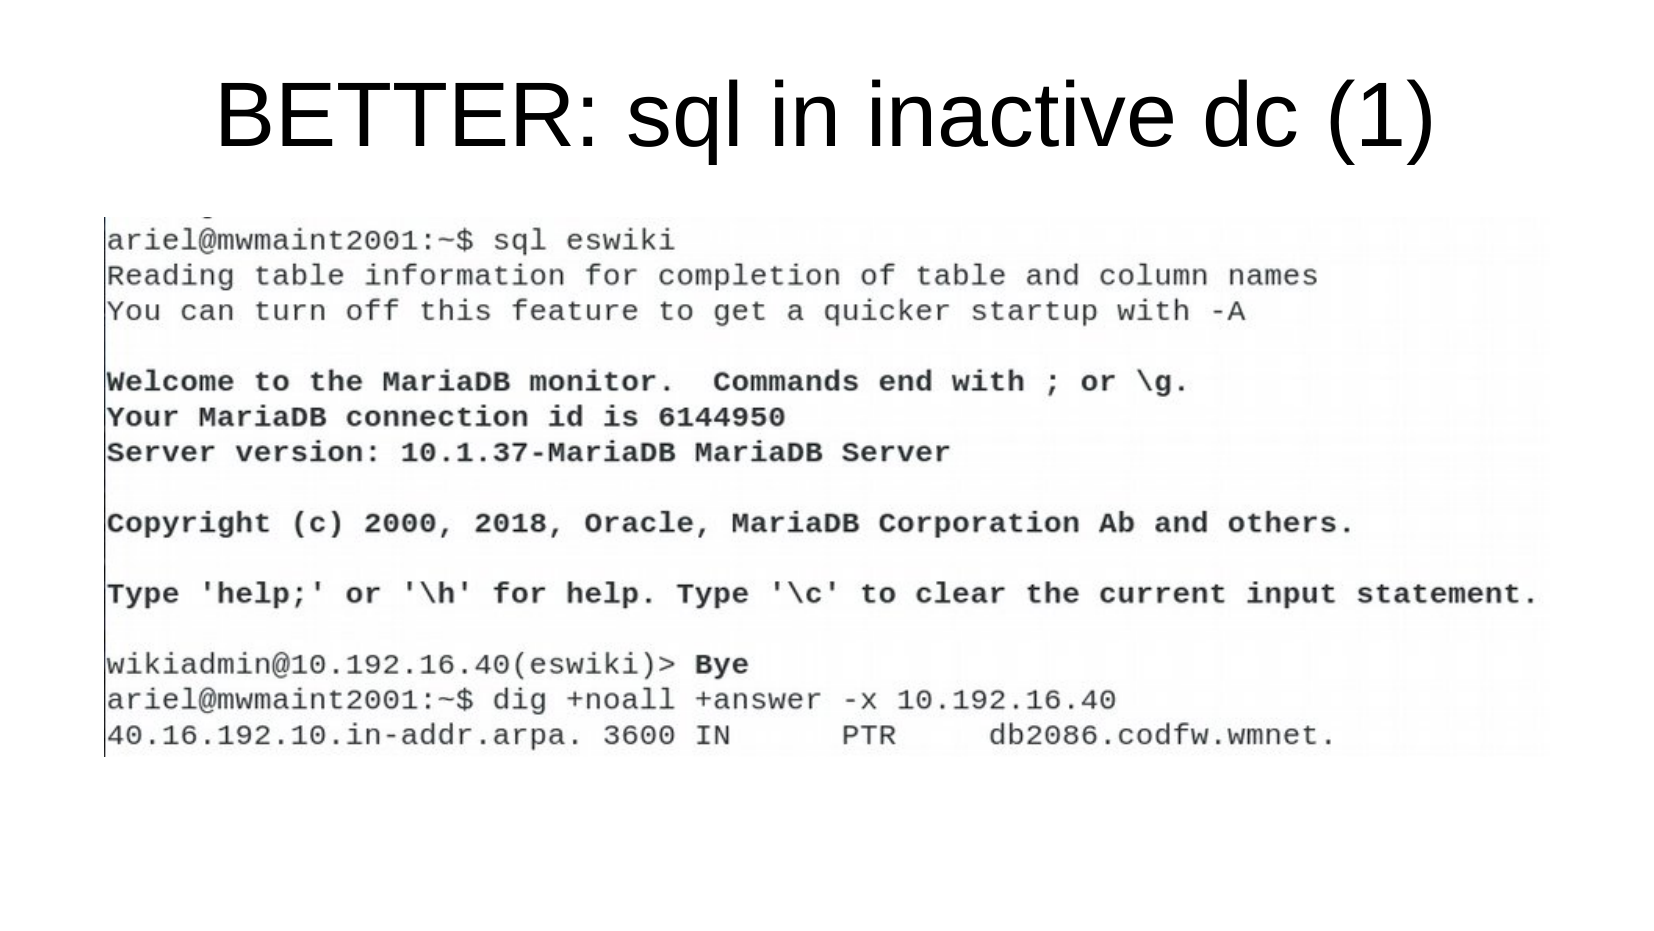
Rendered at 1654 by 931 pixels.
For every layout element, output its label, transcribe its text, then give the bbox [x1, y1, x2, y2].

picture [104, 217, 1550, 758]
title BETTER: sql in inactive dc (1) [82, 37, 1571, 193]
